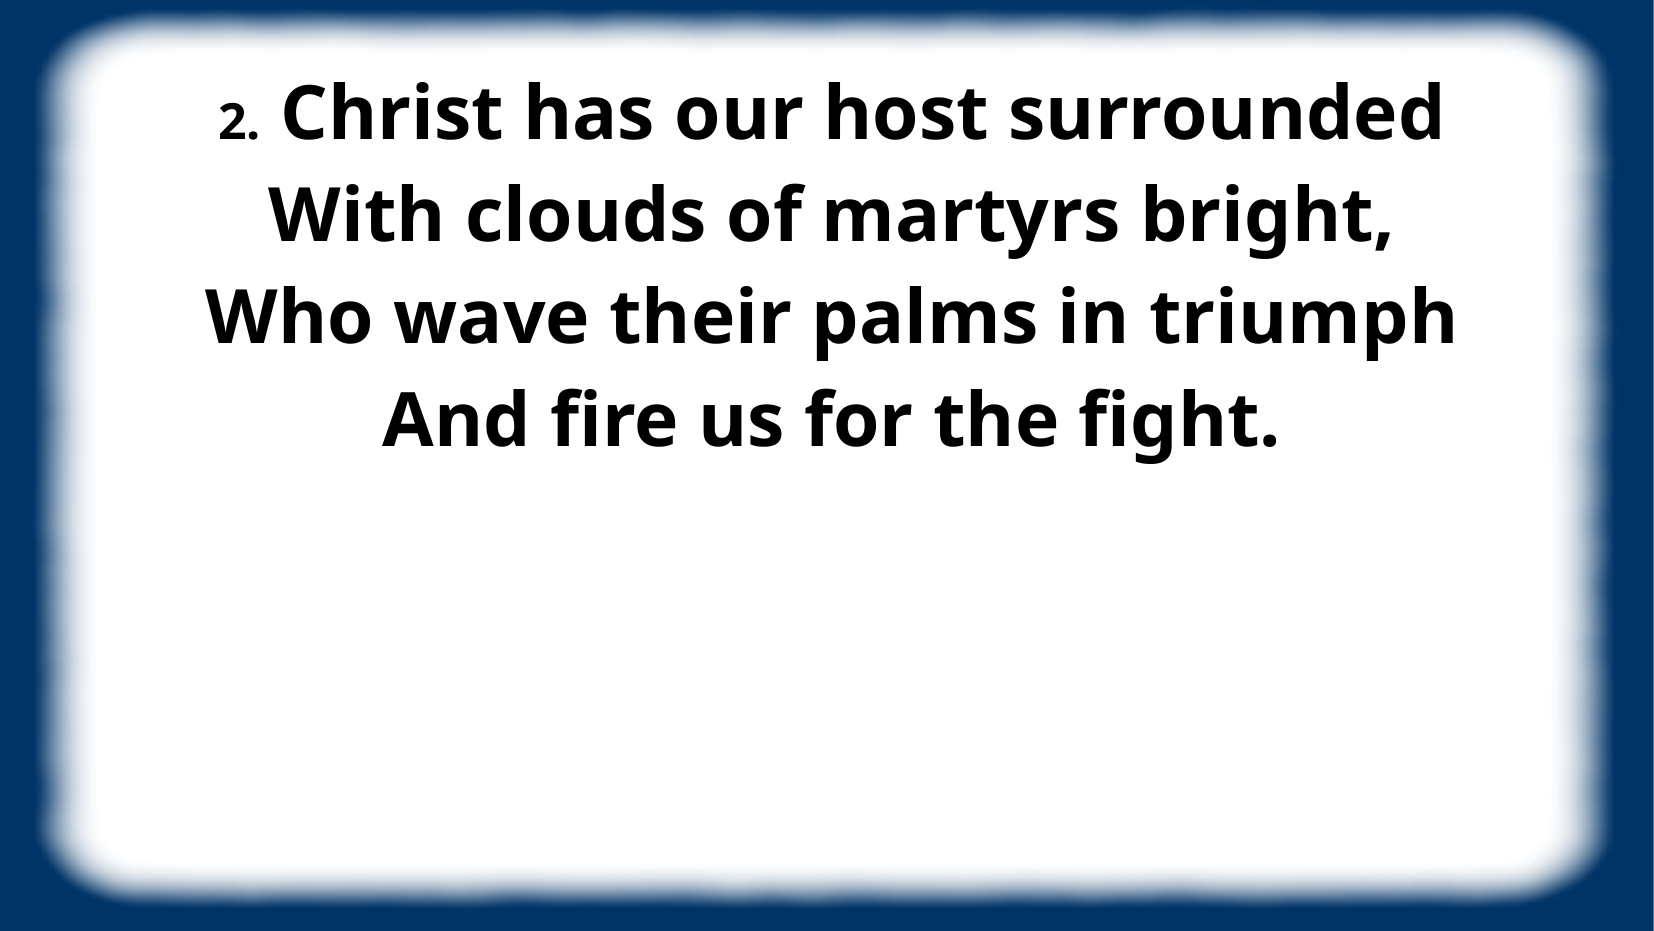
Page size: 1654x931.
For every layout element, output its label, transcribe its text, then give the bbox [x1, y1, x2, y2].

text_box 2. Christ has our host surrounded With clouds of martyrs bright, Who wave their palms in triumph And fire us for the fight. [105, 51, 1561, 465]
picture [0, 0, 1654, 931]
